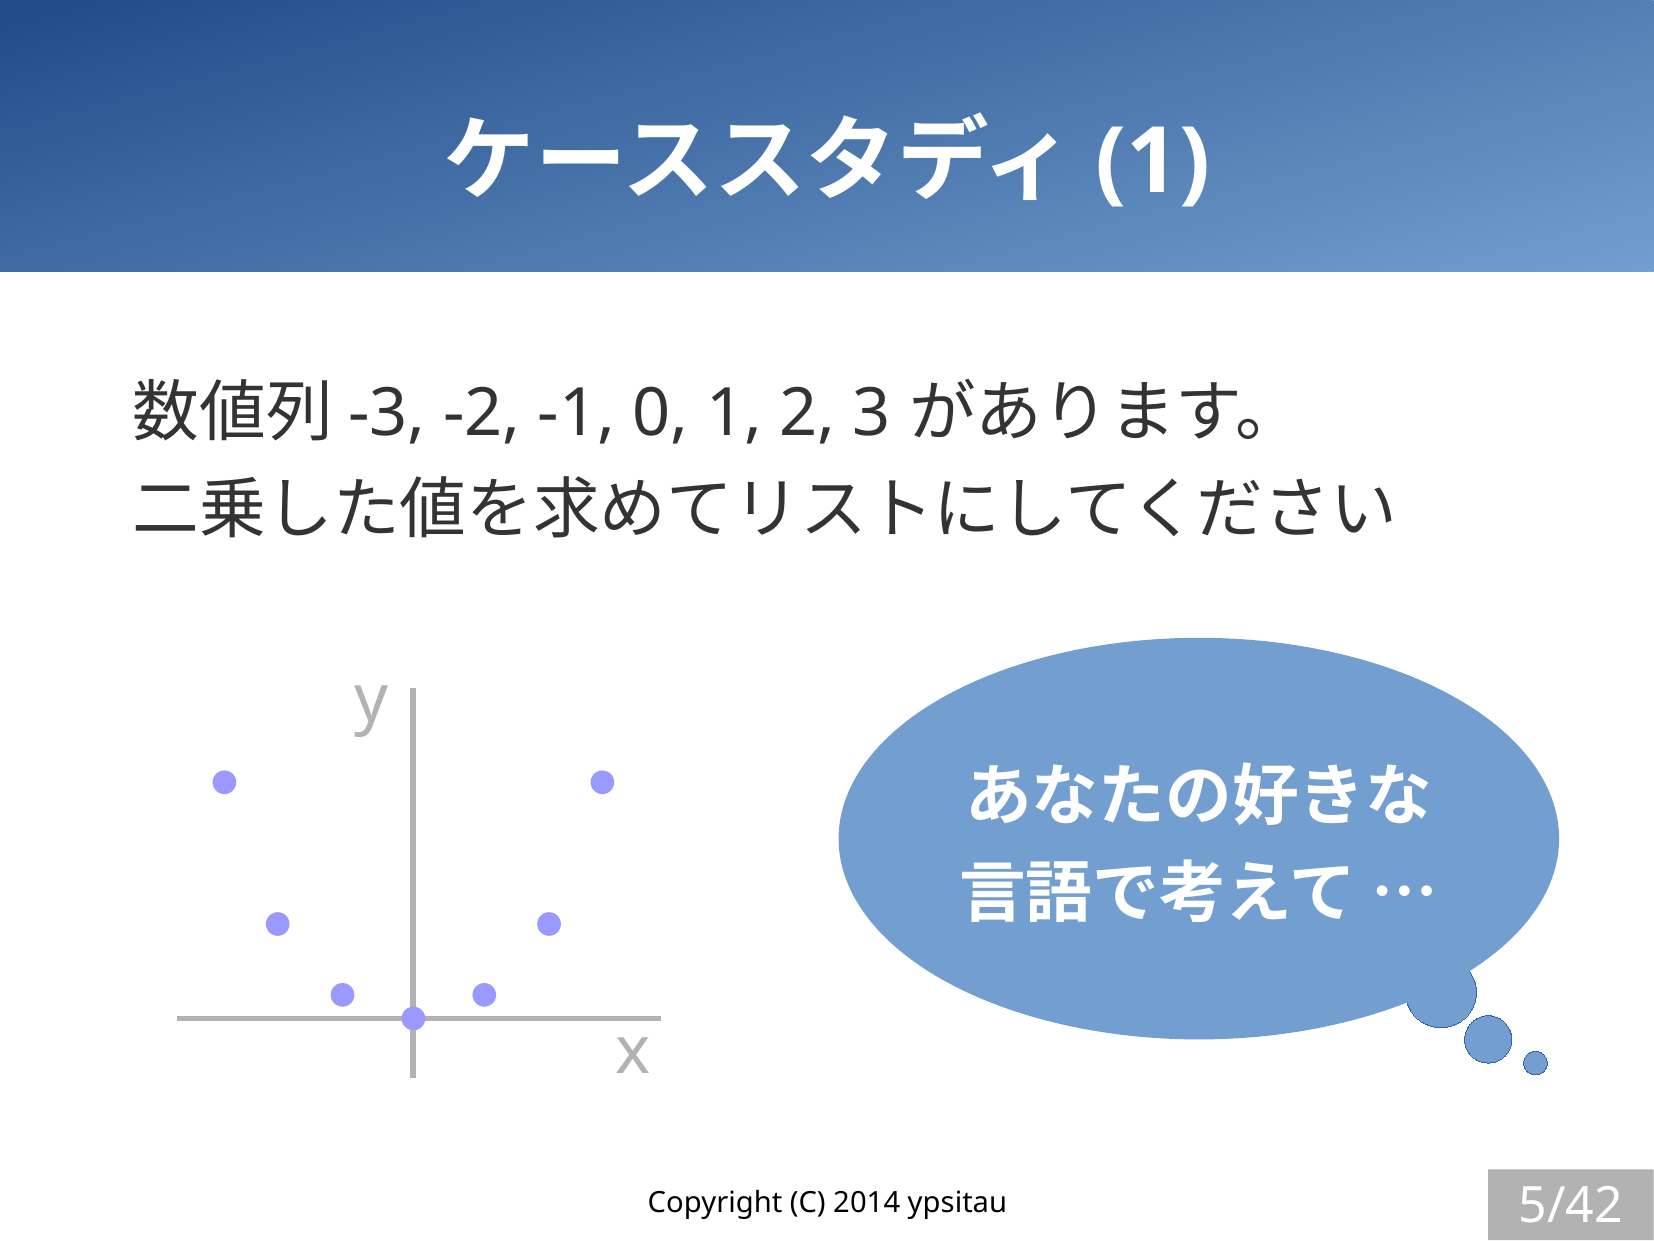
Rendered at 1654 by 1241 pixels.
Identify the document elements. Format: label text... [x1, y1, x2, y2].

text_box [265, 912, 290, 936]
text_box [401, 1006, 426, 1031]
text_box [537, 912, 561, 936]
text_box あなたの好きな 言語で考えて … [838, 637, 1560, 1040]
text_box [1464, 1015, 1512, 1064]
text_box [212, 770, 237, 795]
text_box x [601, 994, 662, 1099]
text_box y [339, 643, 402, 747]
title ケーススタディ (1) [82, 49, 1571, 257]
text_box [330, 983, 355, 1007]
text_box 数値列 -3, -2, -1, 0, 1, 2, 3 があります。 二乗した値を求めてリストにしてください [118, 350, 1417, 567]
text_box [1407, 971, 1477, 1028]
text_box [1523, 1051, 1548, 1075]
text_box [472, 983, 497, 1007]
text_box [590, 770, 615, 795]
